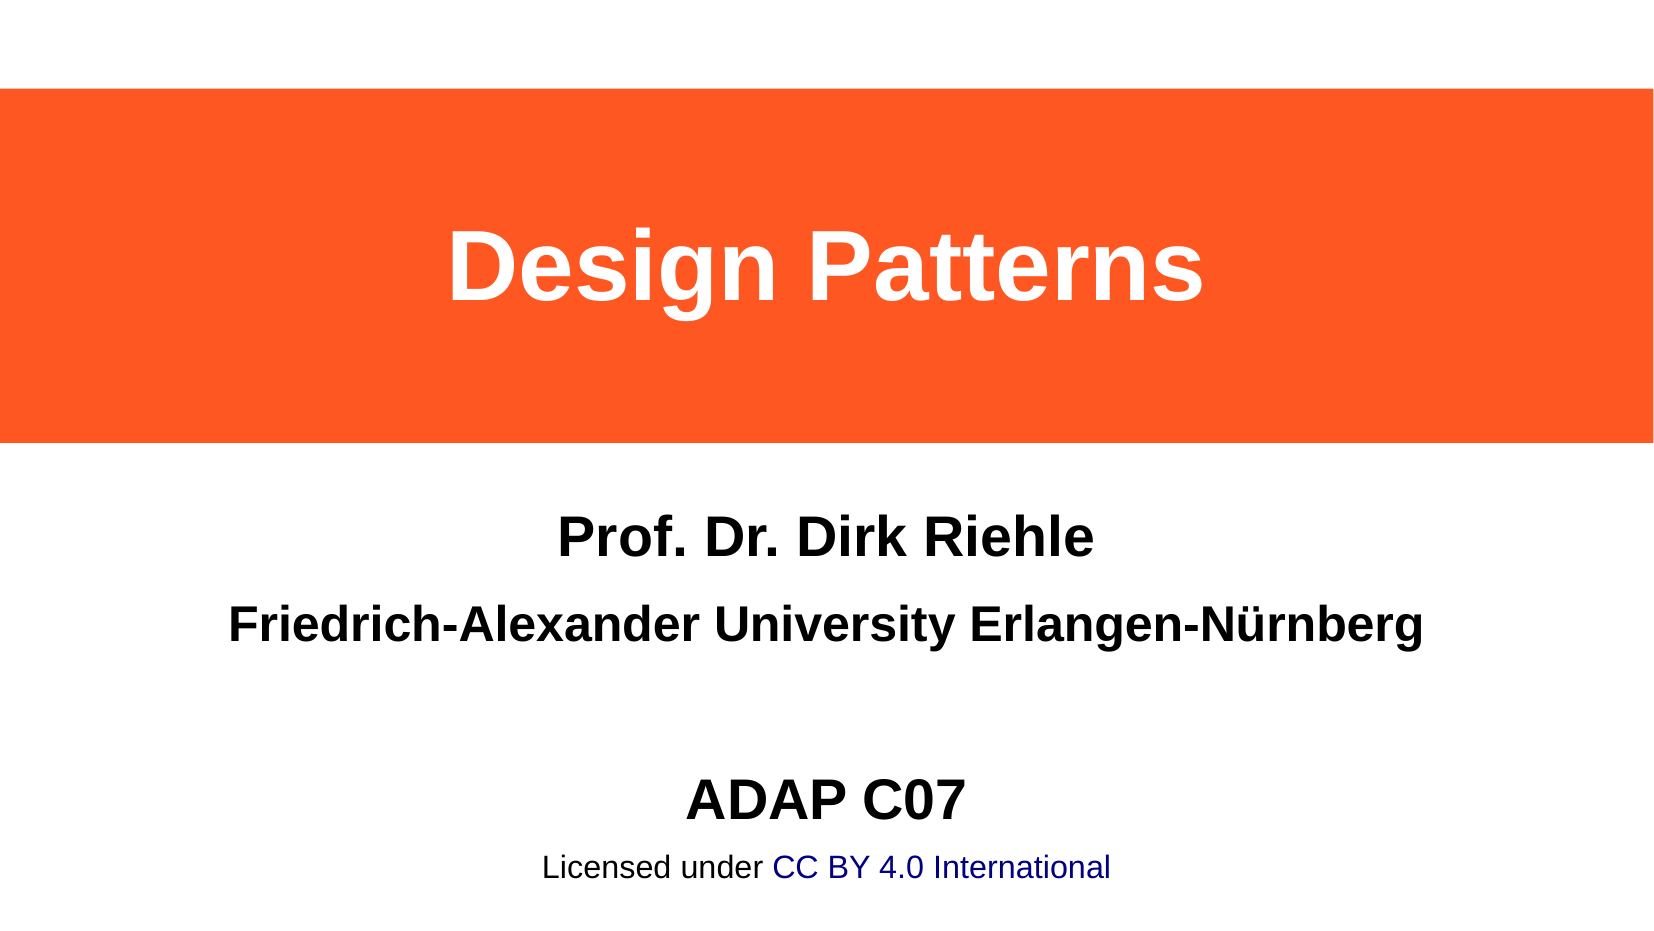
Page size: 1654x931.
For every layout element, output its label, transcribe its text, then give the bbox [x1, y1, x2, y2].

title Design Patterns [0, 88, 1654, 443]
subtitle Prof. Dr. Dirk Riehle Friedrich-Alexander University Erlangen-Nürnberg ADAP C07 Licensed under CC BY 4.0 International [29, 472, 1625, 886]
